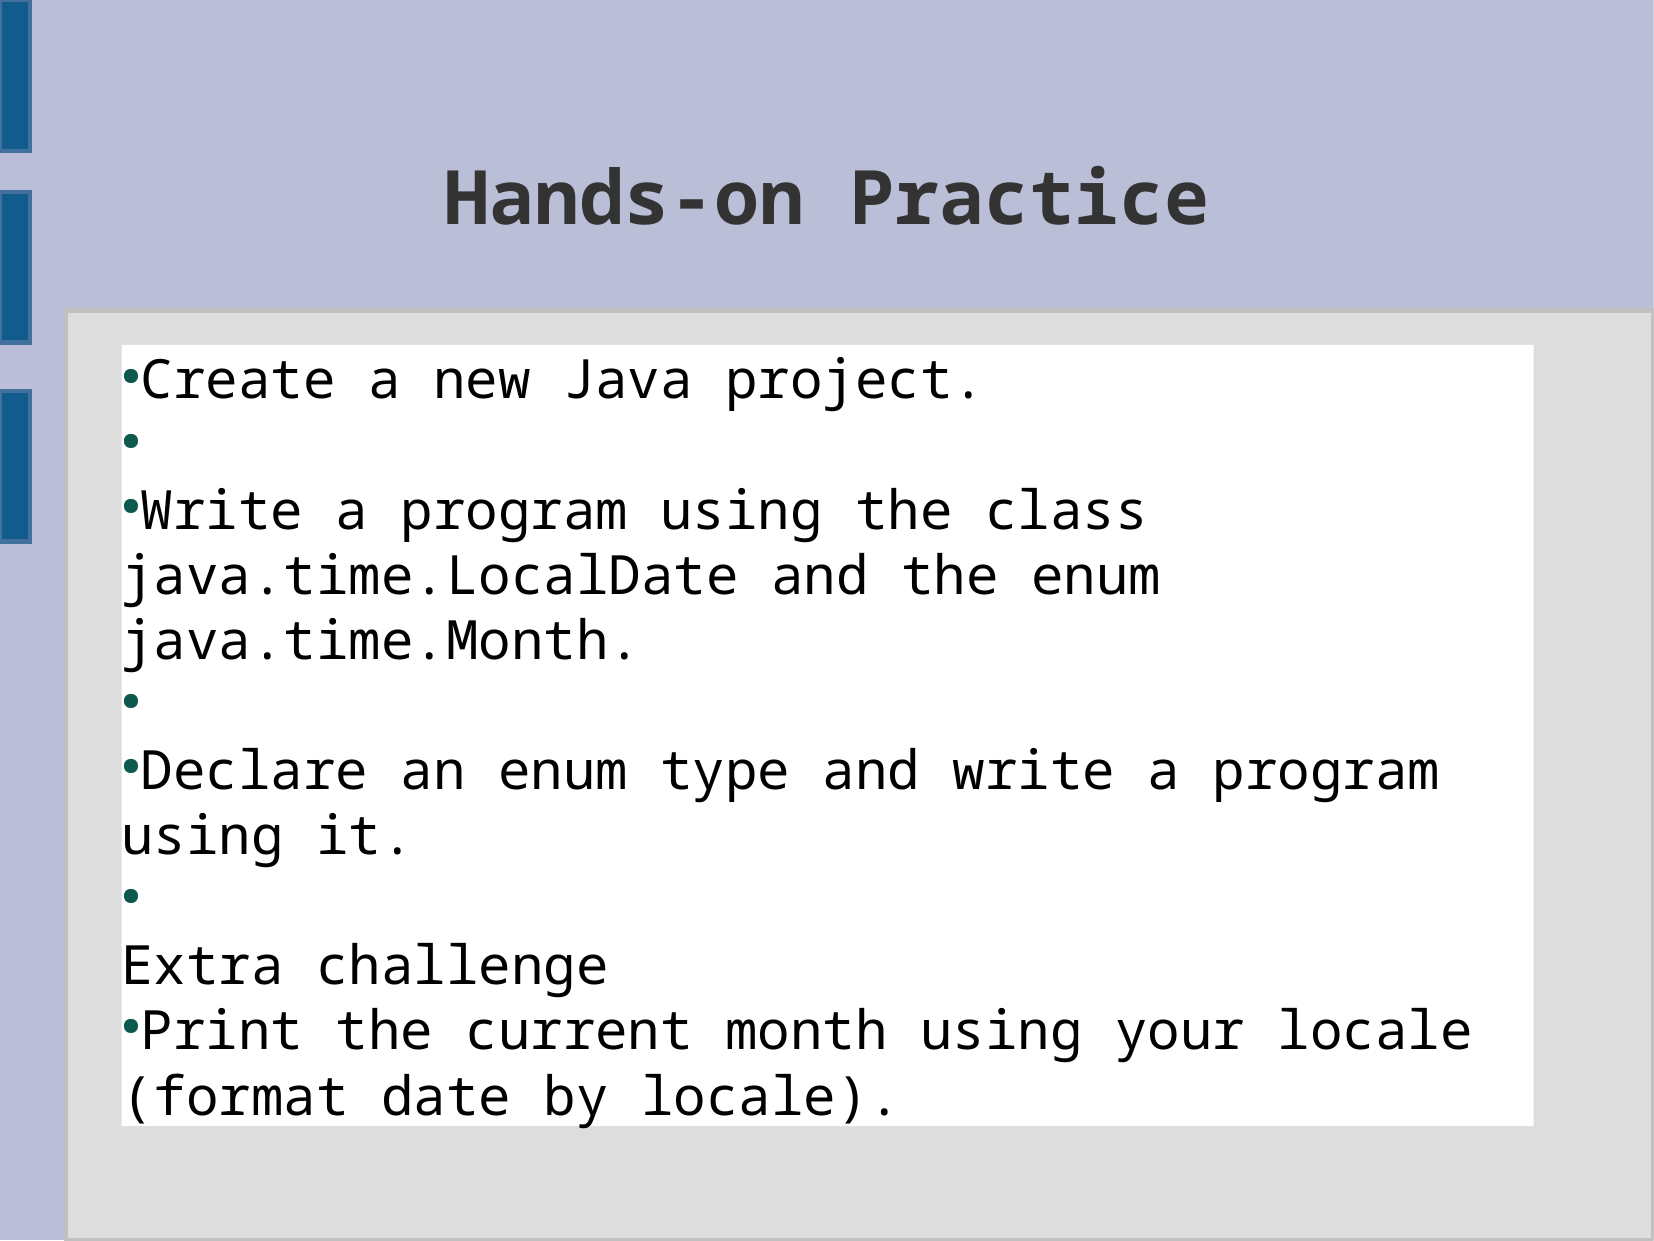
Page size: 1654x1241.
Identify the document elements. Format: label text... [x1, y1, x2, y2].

title Hands-on Practice [121, 91, 1534, 299]
list Create a new Java project. Write a program using the class java.time.LocalDate and the enum java.time.Month. Declare an enum type and write a program using it. Extra challenge Print the current month using your locale (format date by locale). [121, 344, 1534, 1127]
